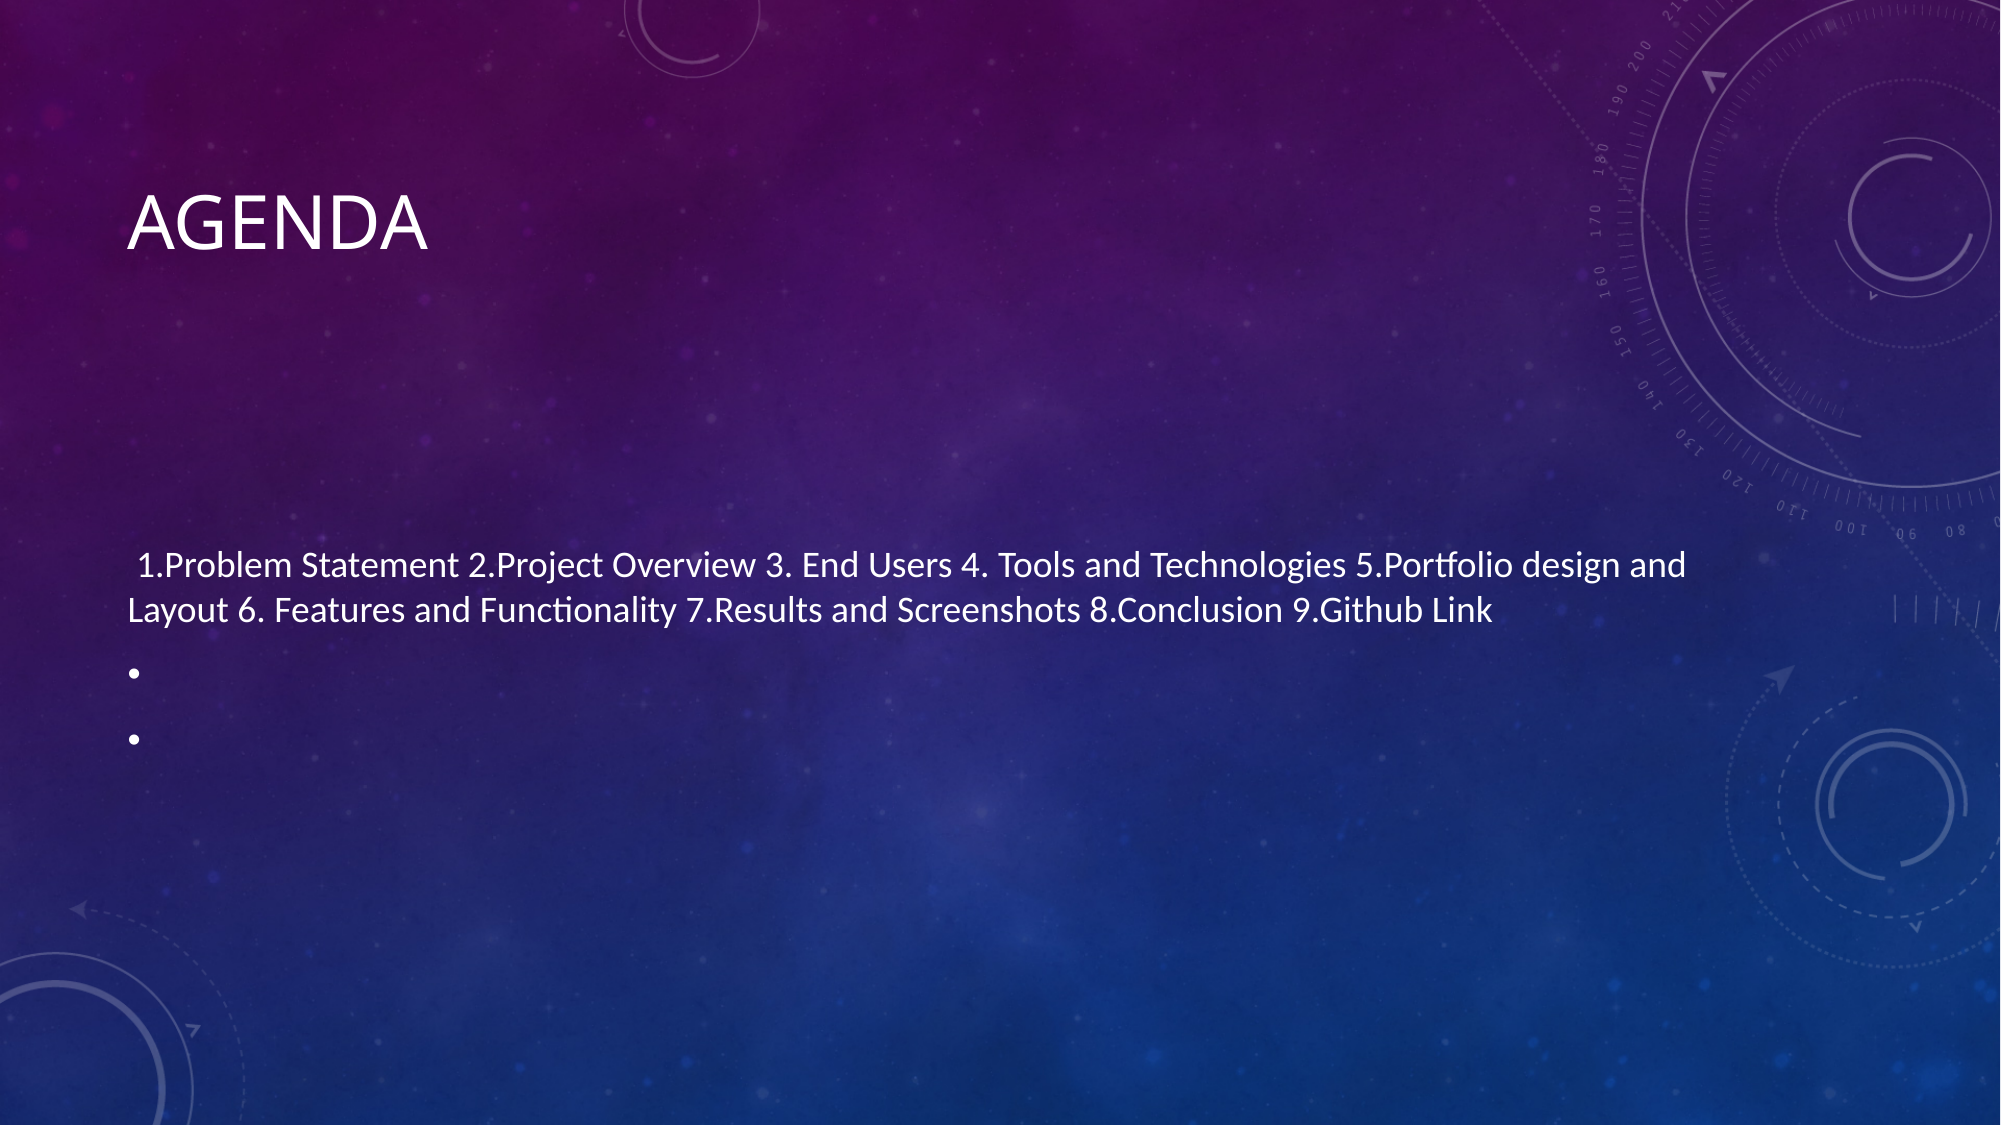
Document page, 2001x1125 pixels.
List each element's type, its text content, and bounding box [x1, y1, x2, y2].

title AGENDA [112, 99, 1775, 339]
list 1.Problem Statement 2.Project Overview 3. End Users 4. Tools and Technologies 5.Portfolio design and Layout 6. Features and Functionality 7.Results and Screenshots 8.Conclusion 9.Github Link [112, 351, 1775, 950]
